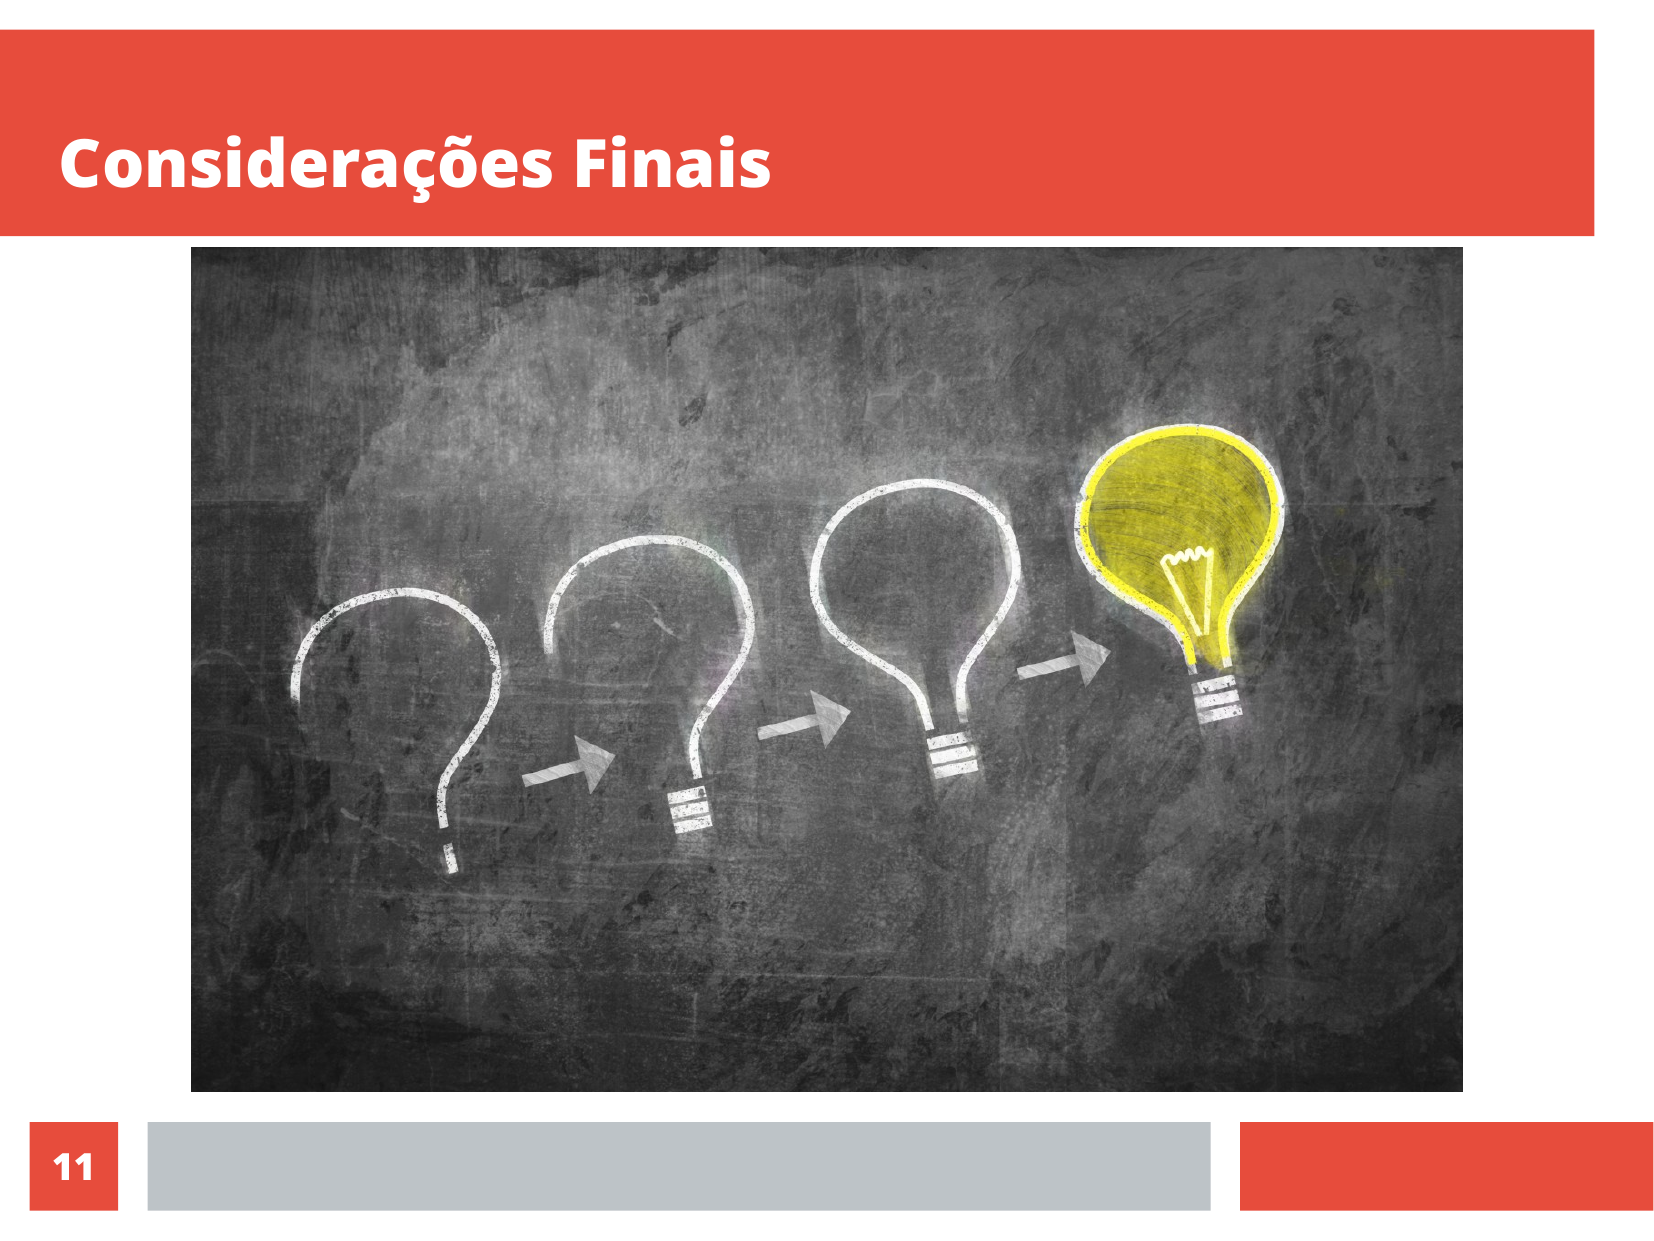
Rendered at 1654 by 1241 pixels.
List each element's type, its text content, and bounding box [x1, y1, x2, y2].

picture [191, 247, 1463, 1092]
title Considerações Finais [59, 59, 1595, 207]
